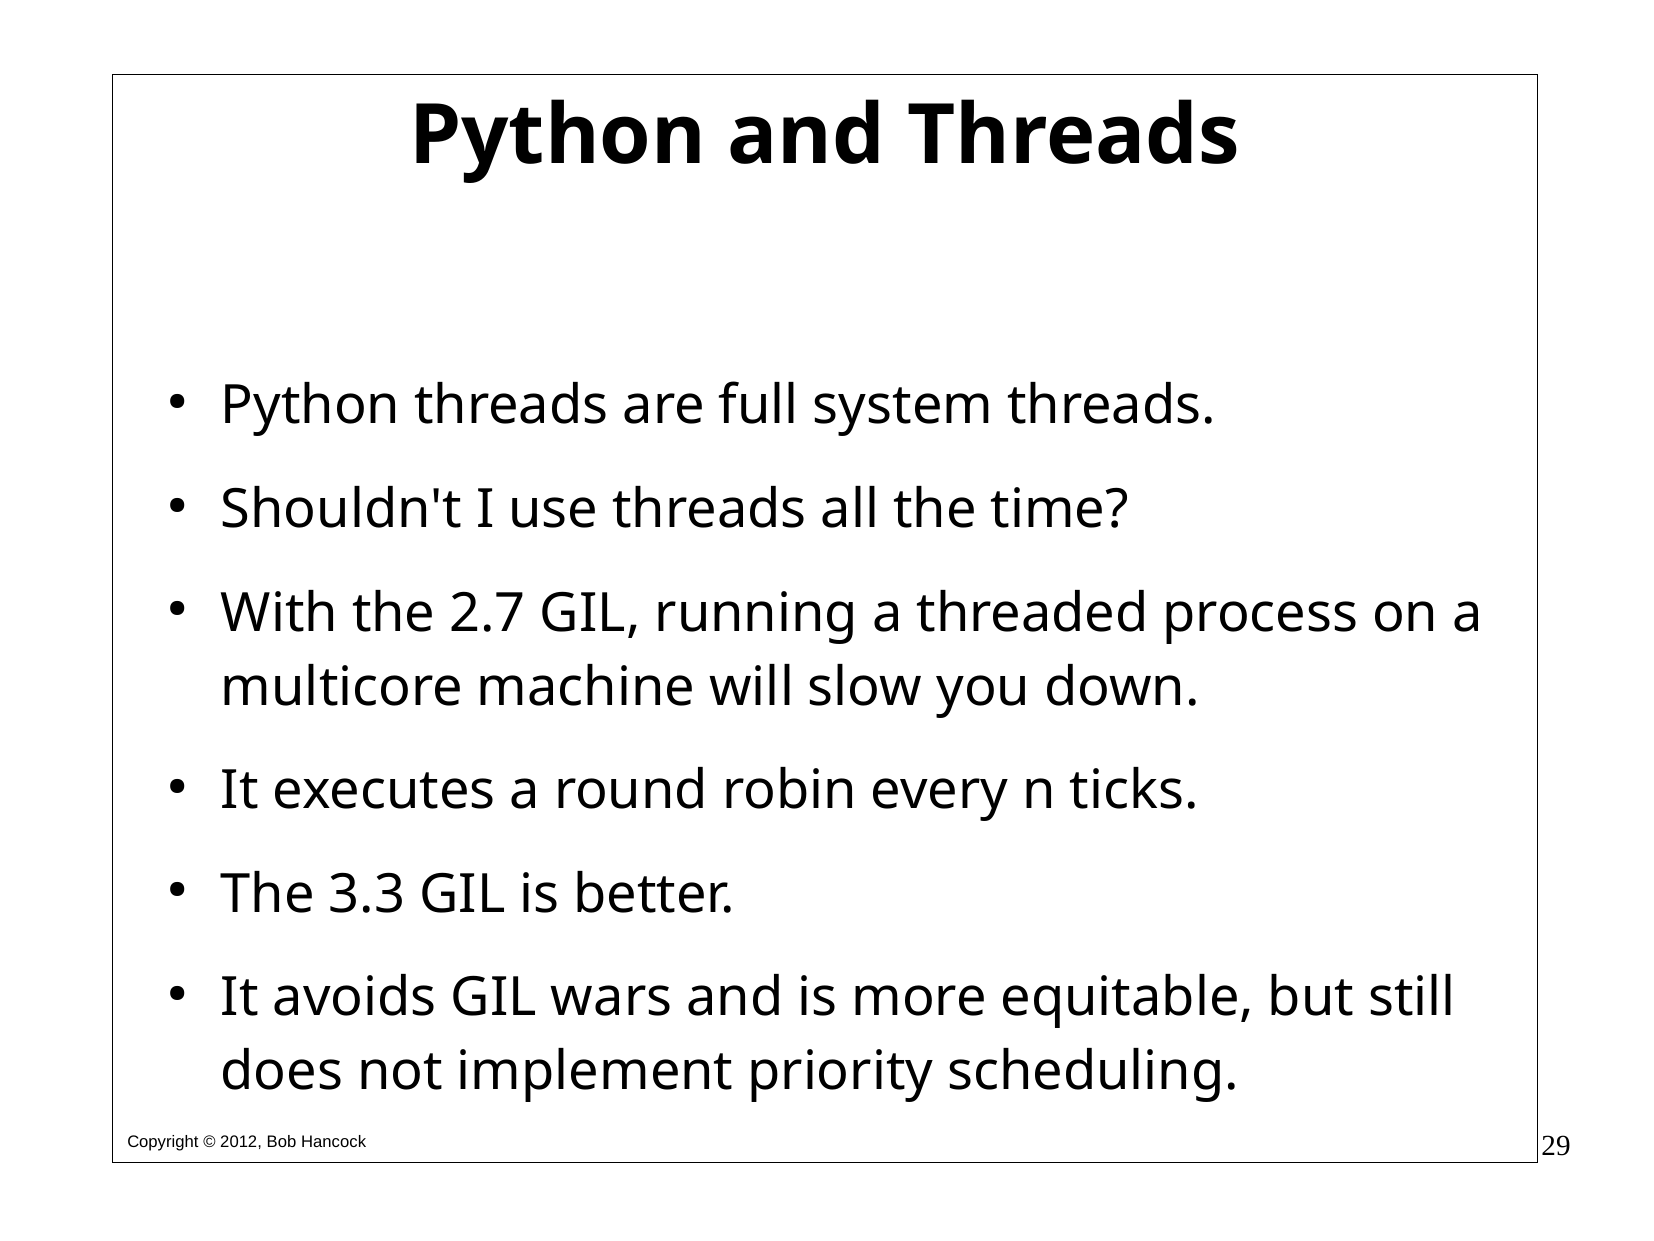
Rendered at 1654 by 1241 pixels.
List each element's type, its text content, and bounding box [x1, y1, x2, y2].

list Python threads are full system threads. Shouldn't I use threads all the time? With the 2.7 GIL, running a threaded process on a multicore machine will slow you down. It executes a round robin every n ticks. The 3.3 GIL is better. It avoids GIL wars and is more equitable, but still does not implement priority scheduling. [150, 262, 1501, 1126]
text_box Copyright © 2012, Bob Hancock [112, 1125, 382, 1159]
title Python and Threads [112, 75, 1538, 188]
